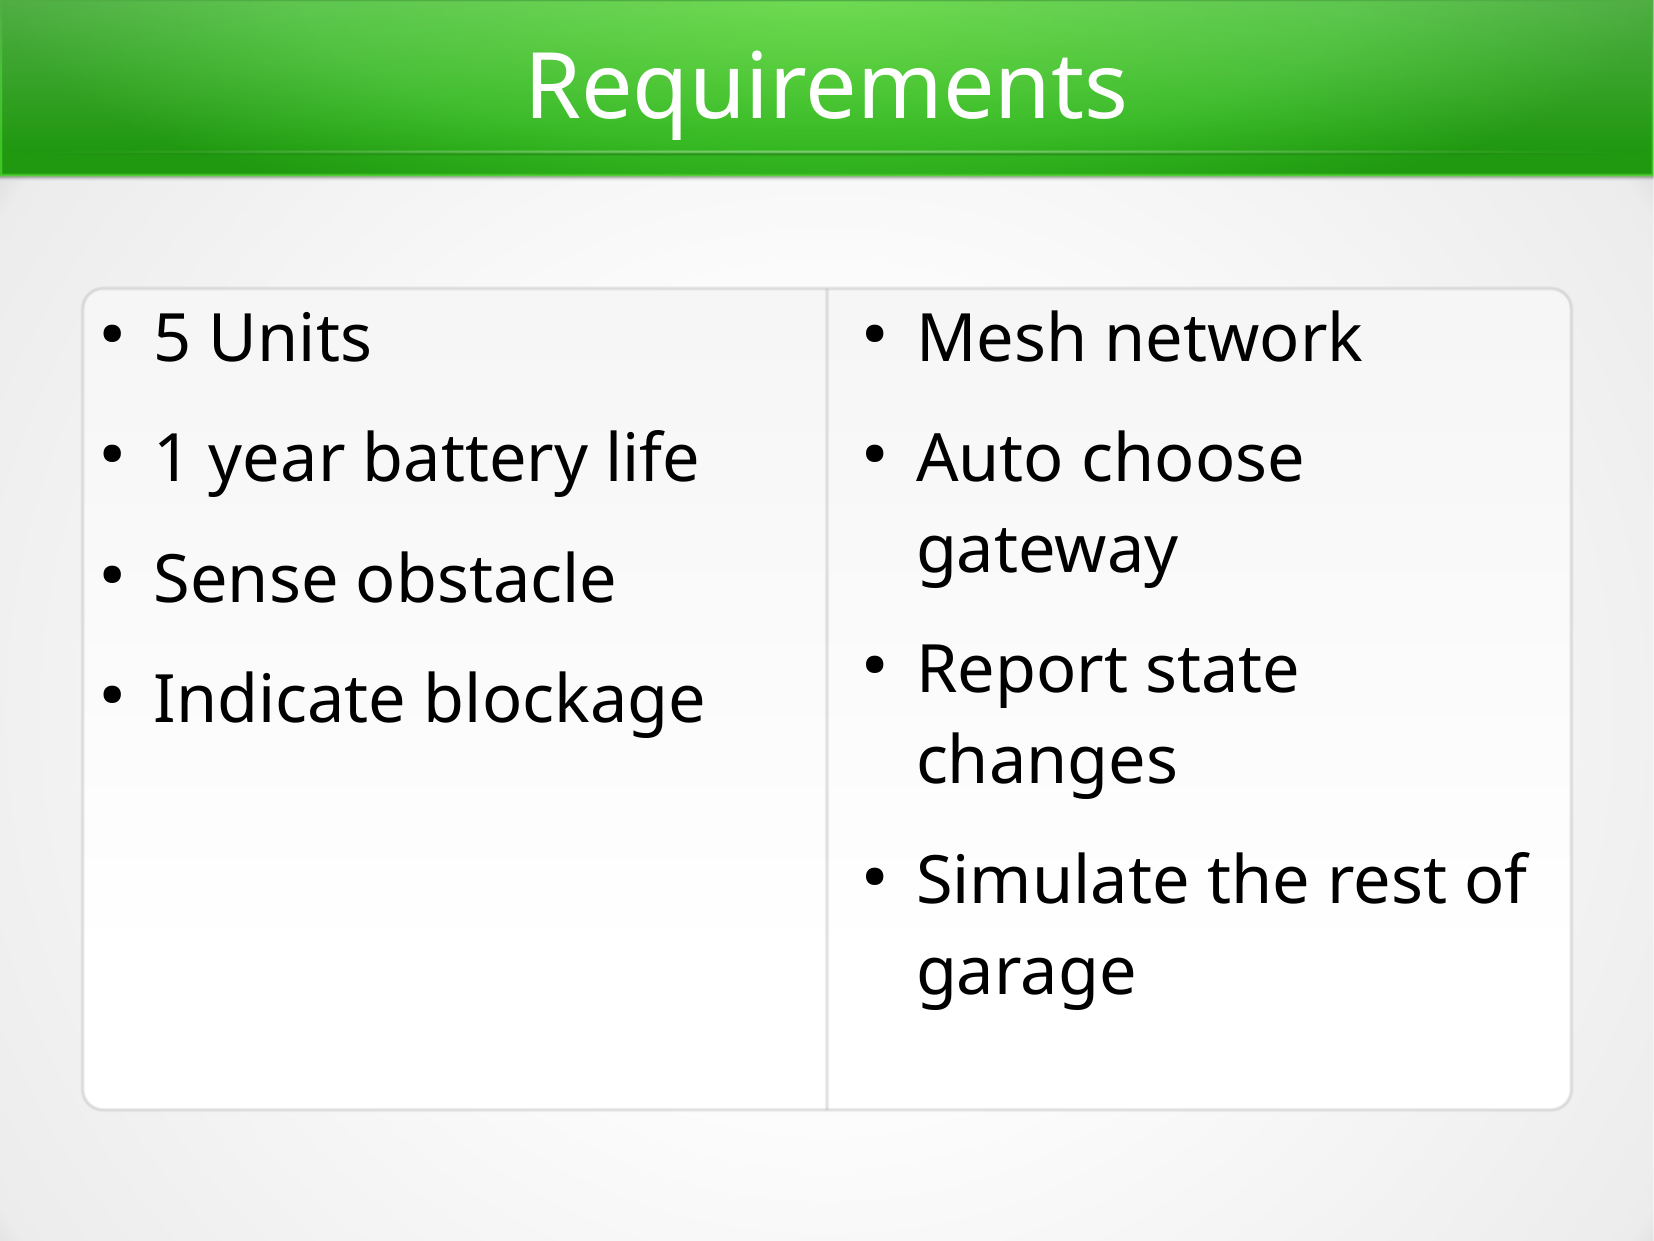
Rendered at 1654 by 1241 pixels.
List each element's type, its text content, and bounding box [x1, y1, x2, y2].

picture [0, 0, 1654, 1241]
title Requirements [82, 11, 1571, 154]
list Mesh network Auto choose gateway Report state changes Simulate the rest of garage [845, 290, 1572, 1111]
list 5 Units 1 year battery life Sense obstacle Indicate blockage [82, 290, 809, 1111]
